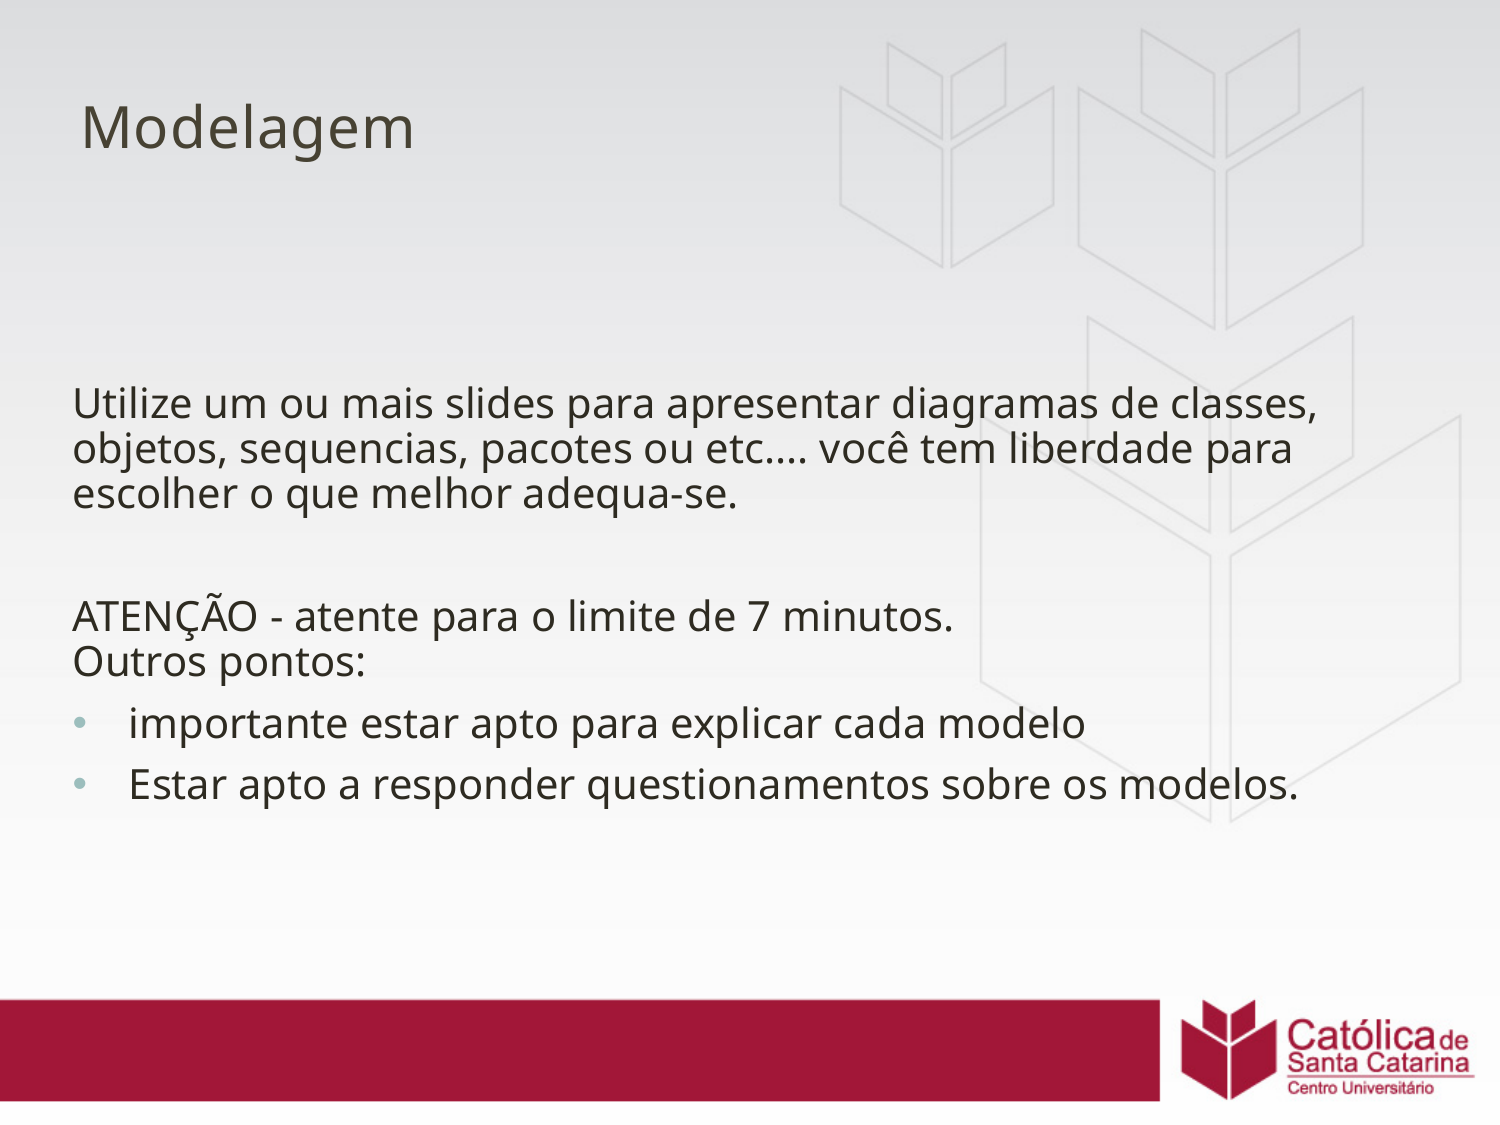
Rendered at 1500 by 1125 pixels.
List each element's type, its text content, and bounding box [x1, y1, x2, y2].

list Utilize um ou mais slides para apresentar diagramas de classes, objetos, sequencias, pacotes ou etc.... você tem liberdade para escolher o que melhor adequa-se. ATENÇÃO - atente para o limite de 7 minutos. Outros pontos: importante estar apto para explicar cada modelo Estar apto a responder questionamentos sobre os modelos. [64, 375, 1436, 1035]
picture [0, 0, 1500, 1125]
title Modelagem [64, 96, 1436, 342]
